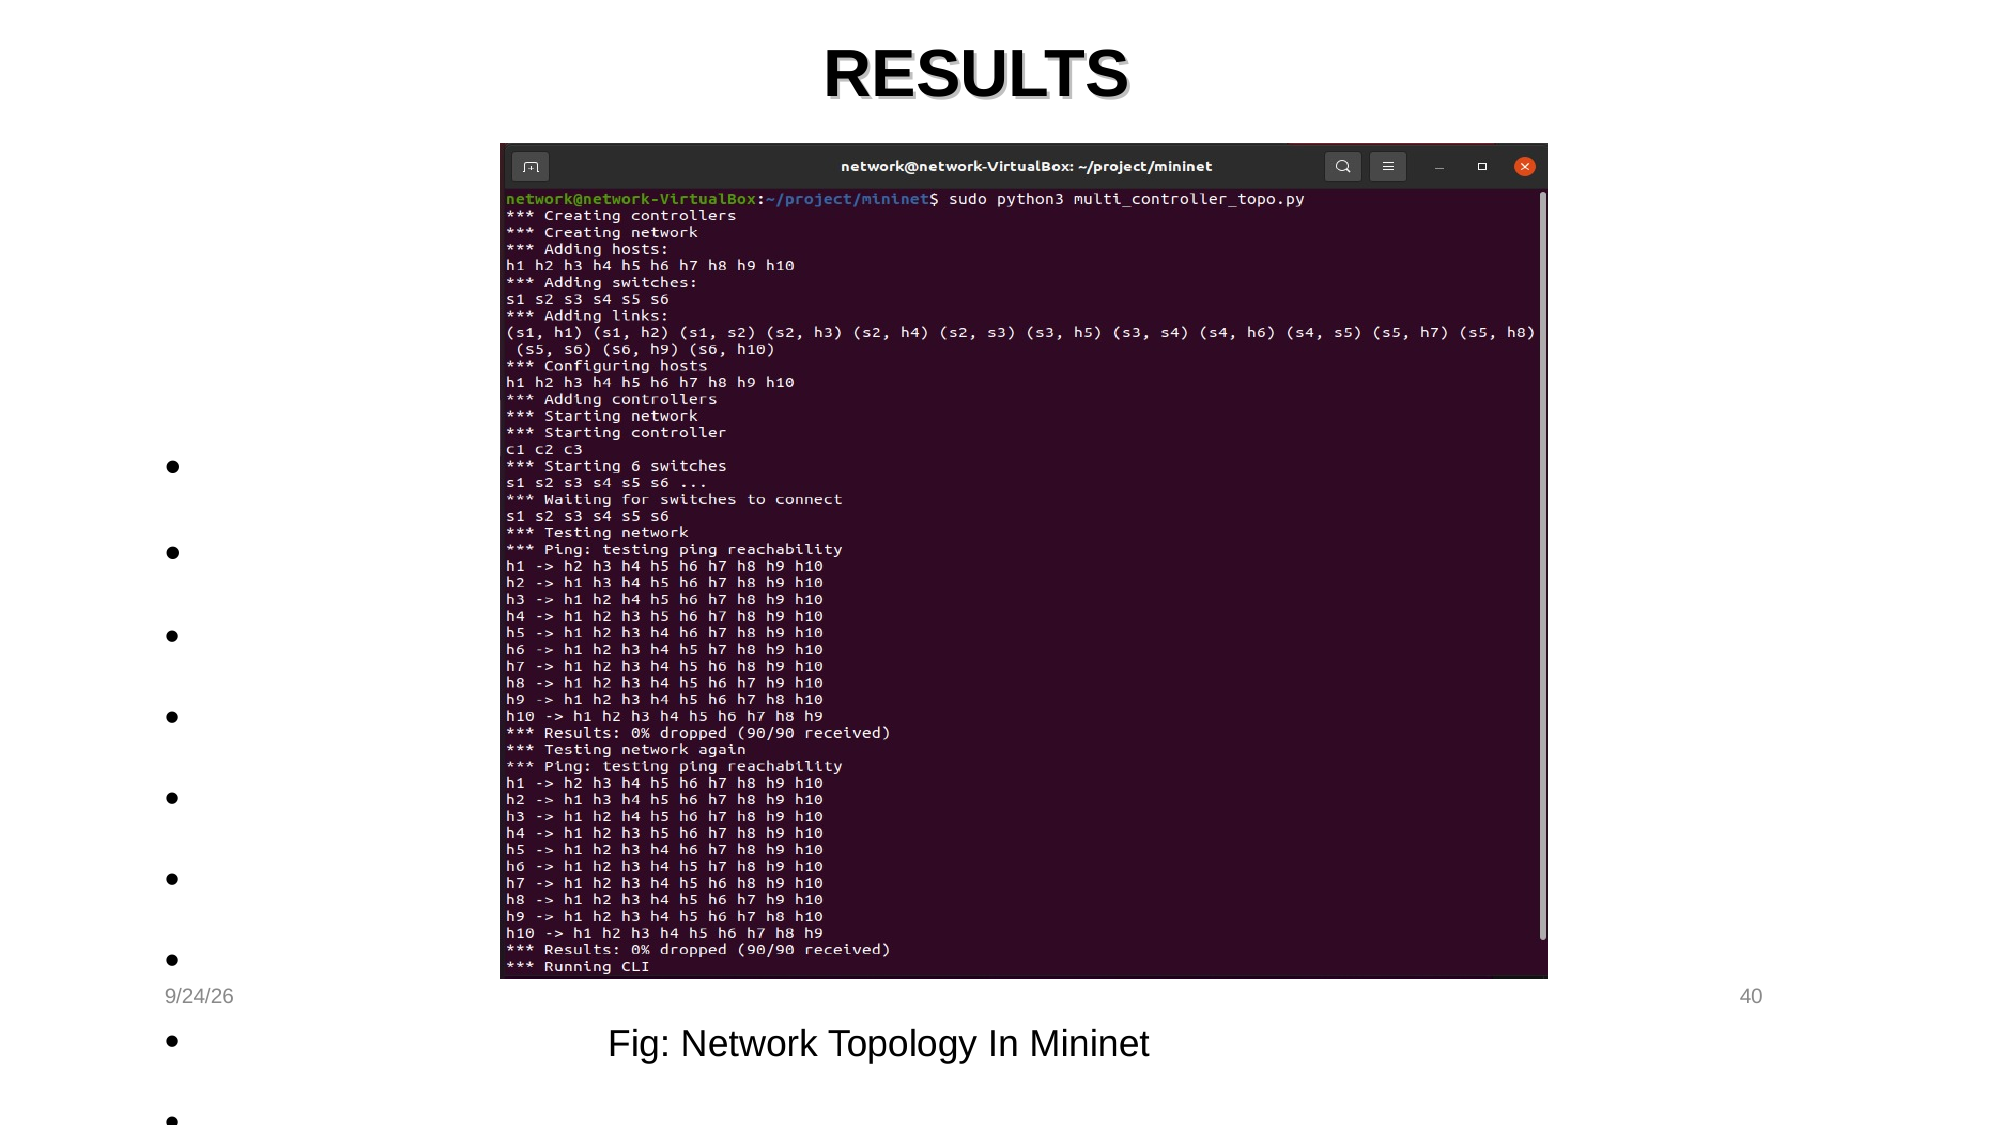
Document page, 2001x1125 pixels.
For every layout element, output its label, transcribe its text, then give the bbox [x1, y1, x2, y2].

picture [500, 143, 1548, 979]
text_box Fig: Network Topology In Mininet [592, 1011, 1407, 1072]
title results [127, 0, 1827, 150]
list [149, 248, 1849, 980]
slide_number 41 [1724, 980, 1849, 1025]
slide_number December 27, 2024 [149, 980, 600, 1025]
